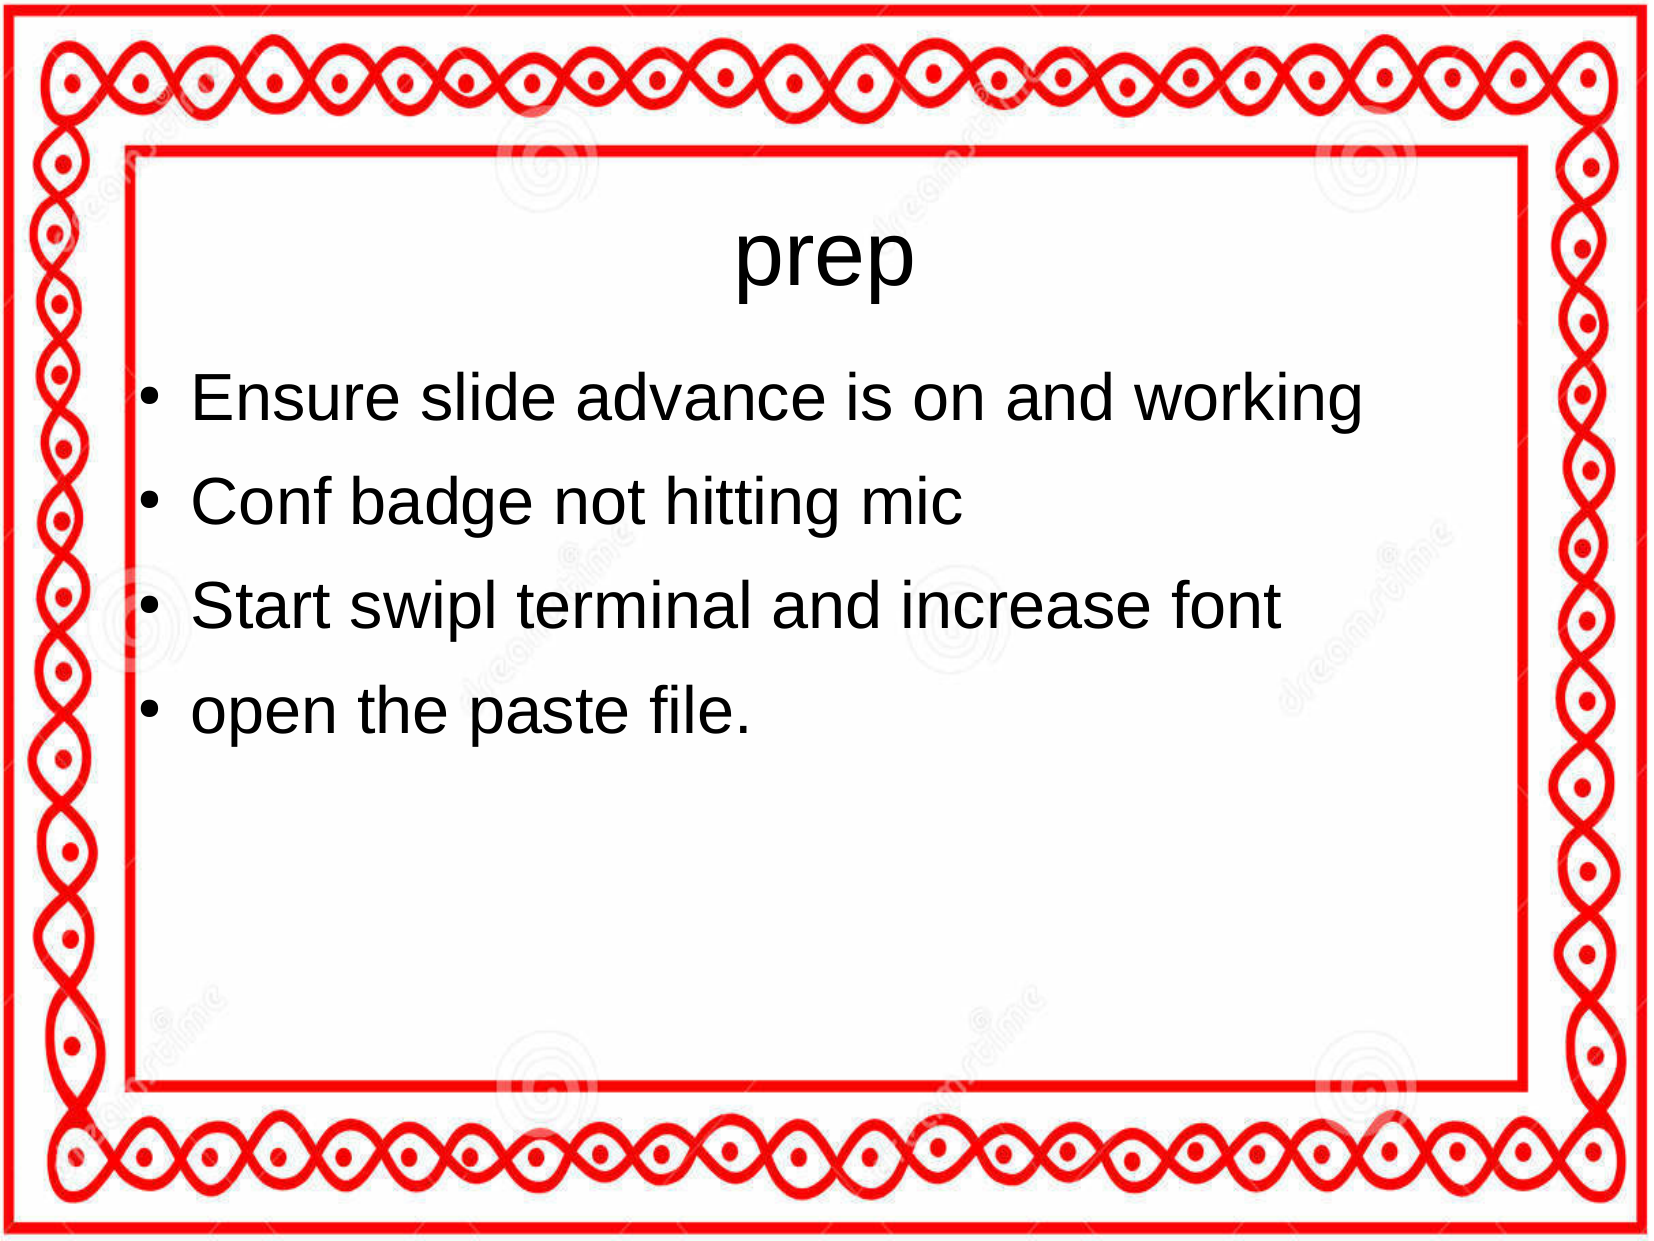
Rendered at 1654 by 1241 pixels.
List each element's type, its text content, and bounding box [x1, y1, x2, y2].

title prep [135, 150, 1516, 358]
picture [0, 0, 1654, 1241]
list Ensure slide advance is on and working Conf badge not hitting mic Start swipl terminal and increase font open the paste file. [120, 360, 1516, 1080]
